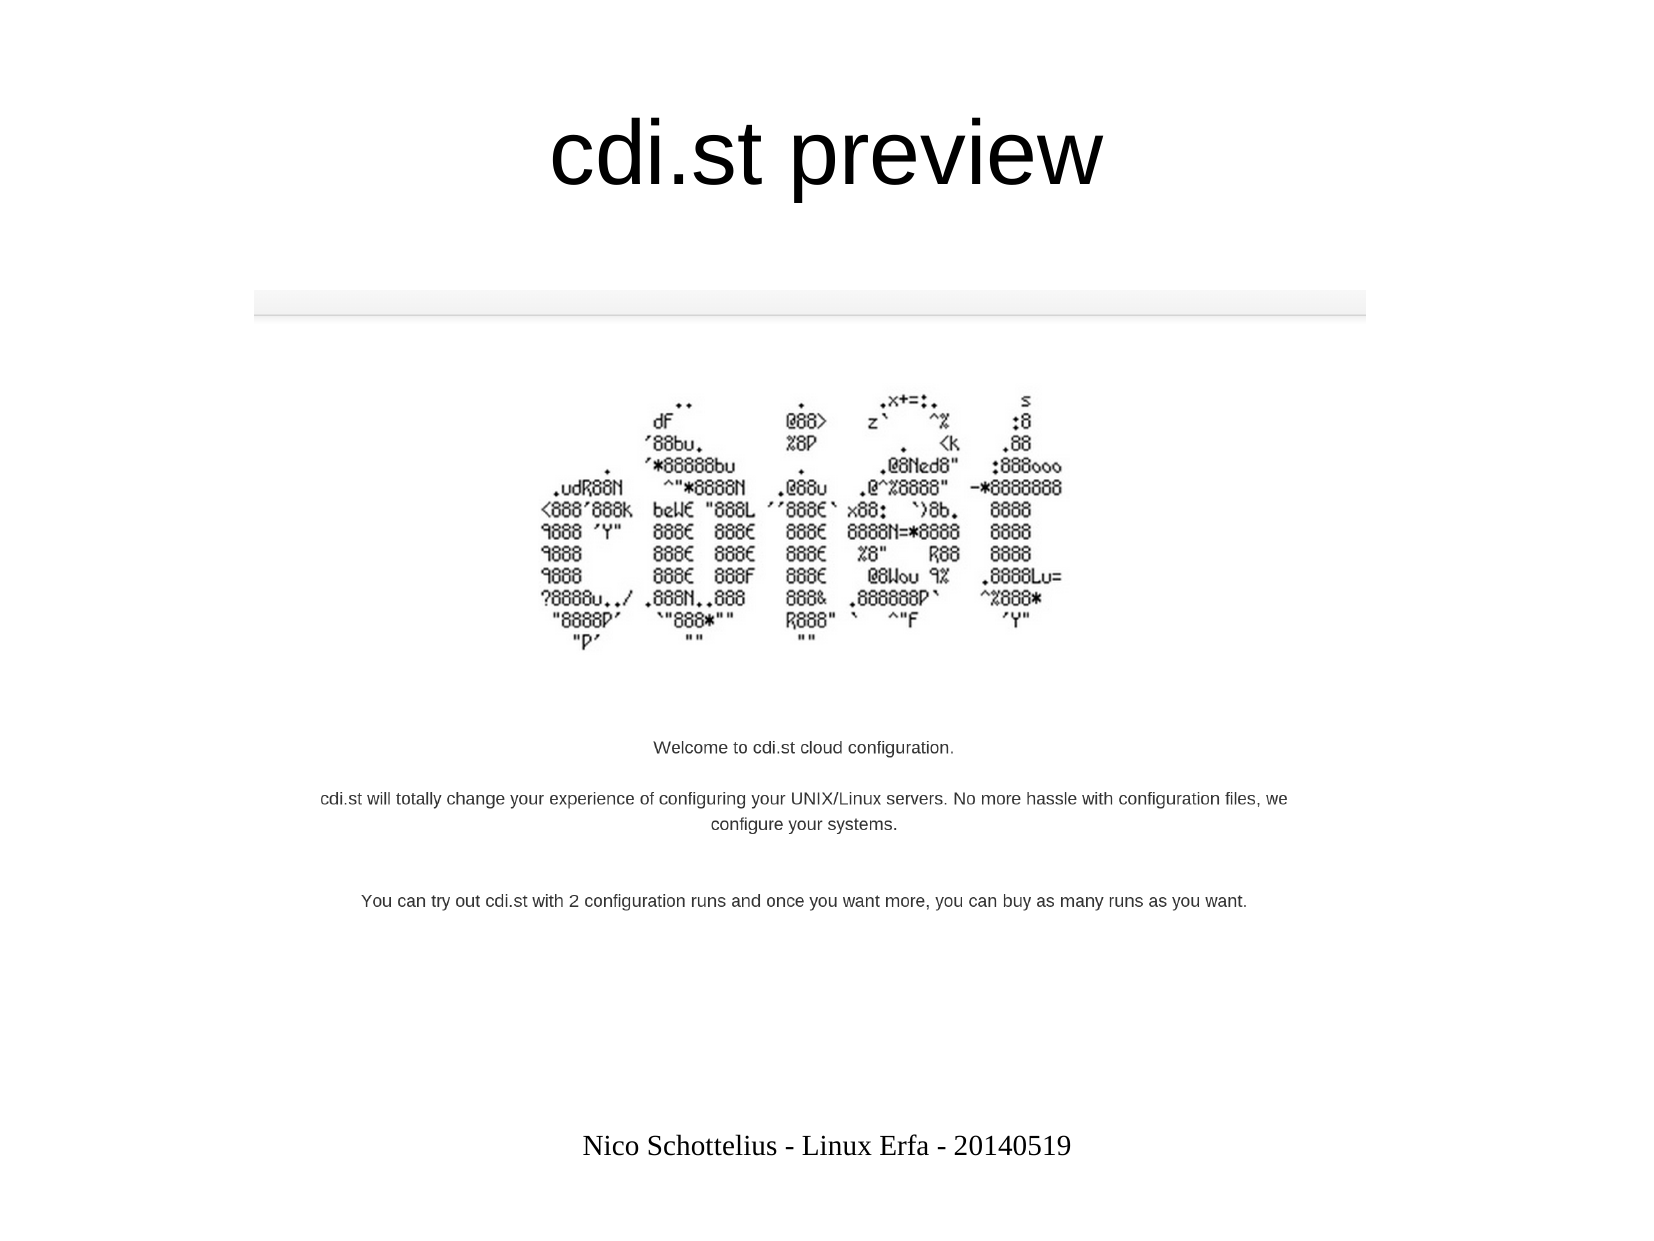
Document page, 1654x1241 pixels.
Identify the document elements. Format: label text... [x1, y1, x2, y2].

picture [254, 290, 1366, 1010]
title cdi.st preview [82, 49, 1571, 257]
